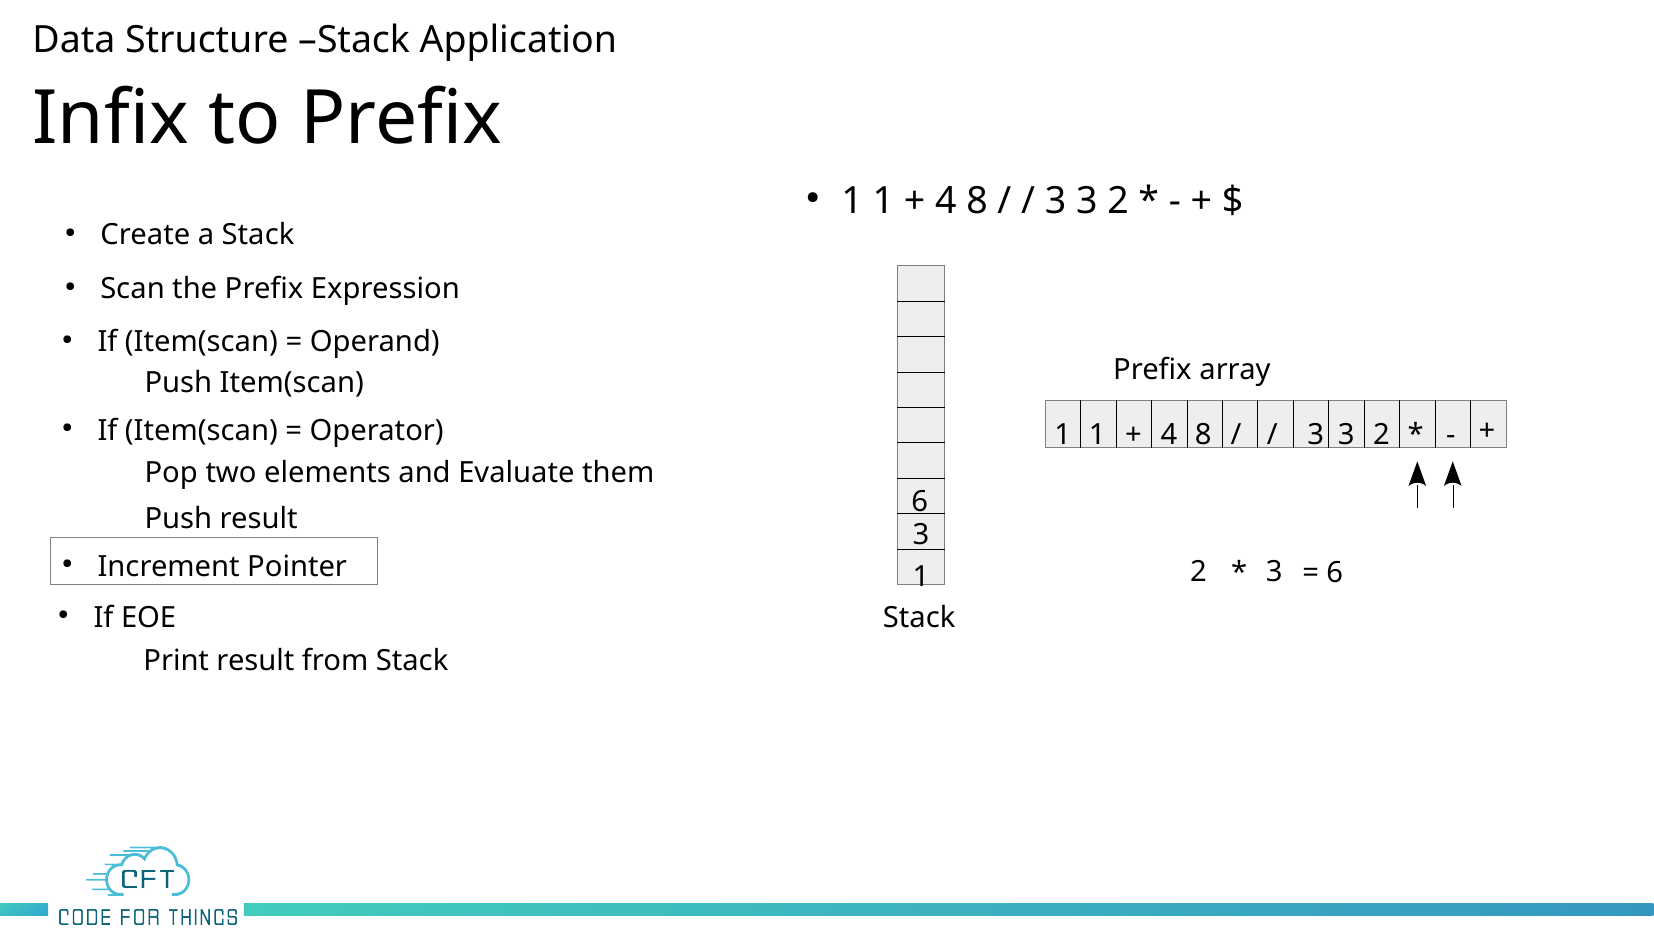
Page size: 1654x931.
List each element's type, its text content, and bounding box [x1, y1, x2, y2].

text_box 1 1 + 4 8 / / 3 3 2 * - + $ [791, 165, 1377, 225]
text_box Create a Stack [50, 206, 355, 266]
text_box * [1216, 543, 1261, 593]
text_box Push result [94, 490, 426, 550]
text_box [1436, 400, 1470, 406]
text_box [1258, 400, 1293, 406]
text_box [897, 265, 945, 301]
text_box 3 [1341, 406, 1372, 456]
text_box Prefix array [1098, 341, 1312, 391]
text_box 2 [1175, 543, 1216, 593]
text_box Increment Pointer [47, 537, 621, 597]
text_box 6 [896, 472, 945, 522]
text_box Stack [868, 588, 979, 638]
text_box + [1463, 402, 1518, 452]
text_box Push Item(scan) [94, 373, 426, 401]
text_box [897, 302, 945, 336]
text_box [1188, 400, 1222, 406]
text_box - [1431, 406, 1472, 456]
text_box 1 [897, 556, 946, 588]
text_box * [1407, 406, 1431, 456]
text_box Print result from Stack [93, 631, 615, 691]
text_box = 6 [1287, 543, 1382, 593]
text_box [1294, 400, 1328, 406]
text_box If EOE [43, 588, 375, 638]
text_box If (Item(scan) = Operand) [47, 312, 491, 373]
text_box [1081, 400, 1116, 406]
text_box [1223, 400, 1257, 406]
text_box 8 [1180, 406, 1229, 456]
text_box 3 [1261, 543, 1287, 593]
title Data Structure –Stack Application Infix to Prefix [32, 12, 1536, 166]
text_box [1400, 400, 1435, 406]
picture [59, 846, 237, 925]
text_box If (Item(scan) = Operator) [47, 401, 496, 461]
text_box [897, 337, 945, 372]
text_box [897, 408, 945, 442]
text_box [897, 443, 945, 472]
text_box 3 [897, 506, 946, 556]
text_box / [1252, 406, 1292, 456]
text_box [897, 373, 945, 407]
text_box [1365, 400, 1399, 406]
text_box 4 [1145, 406, 1180, 456]
text_box 3 [1292, 406, 1341, 456]
text_box [1117, 400, 1151, 406]
text_box Pop two elements and Evaluate them [94, 443, 709, 502]
text_box Scan the Prefix Expression [50, 259, 537, 319]
text_box + [1123, 406, 1145, 456]
text_box 1 [1039, 406, 1074, 456]
text_box [1152, 400, 1187, 406]
text_box 1 [1074, 406, 1123, 456]
text_box / [1229, 406, 1252, 456]
text_box [1329, 400, 1364, 406]
text_box [1045, 400, 1080, 406]
text_box 2 [1372, 406, 1407, 456]
